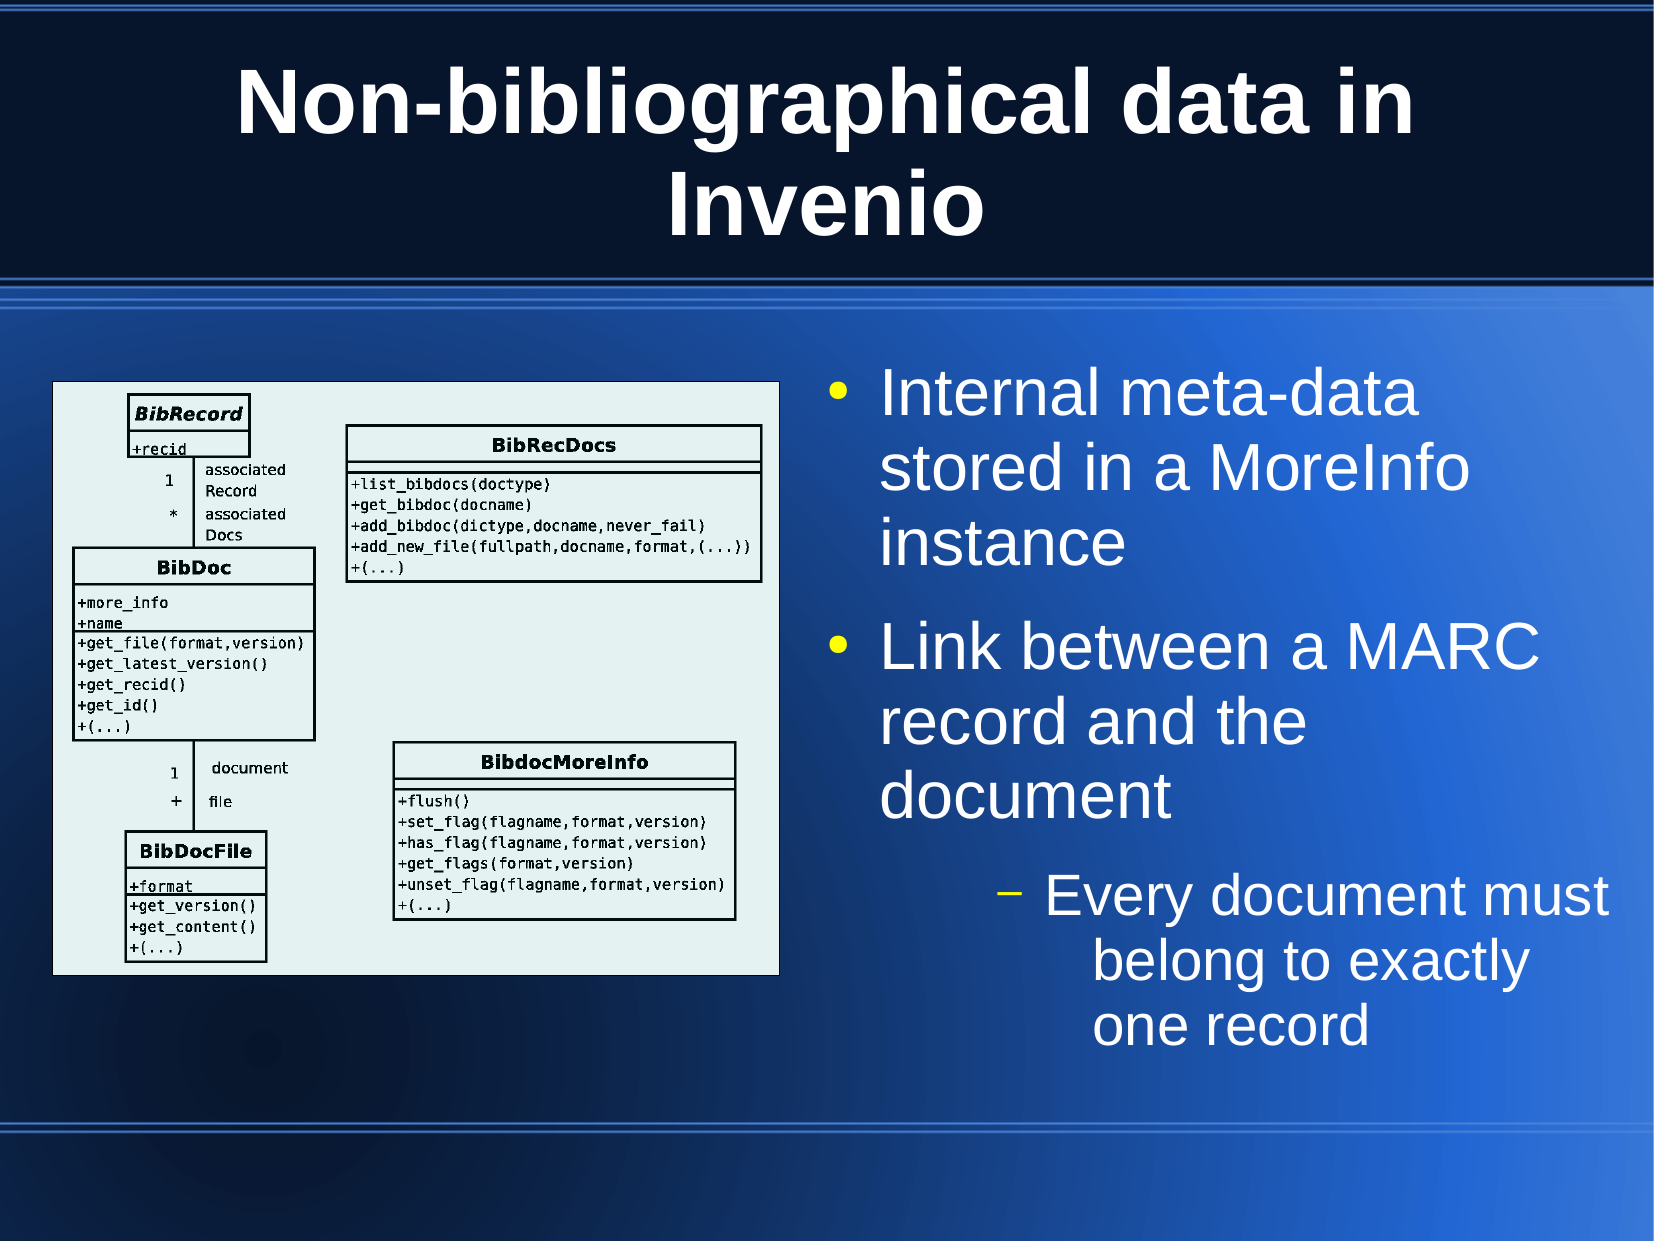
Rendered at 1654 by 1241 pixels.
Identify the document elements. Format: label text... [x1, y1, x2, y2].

picture [0, 0, 1654, 1241]
text_box [52, 381, 780, 976]
list Internal meta-data stored in a MoreInfo instance Link between a MARC record and the document Every document must belong to exactly one record [808, 355, 1612, 1174]
title Non-bibliographical data in Invenio [82, 49, 1571, 257]
list [82, 355, 808, 1174]
